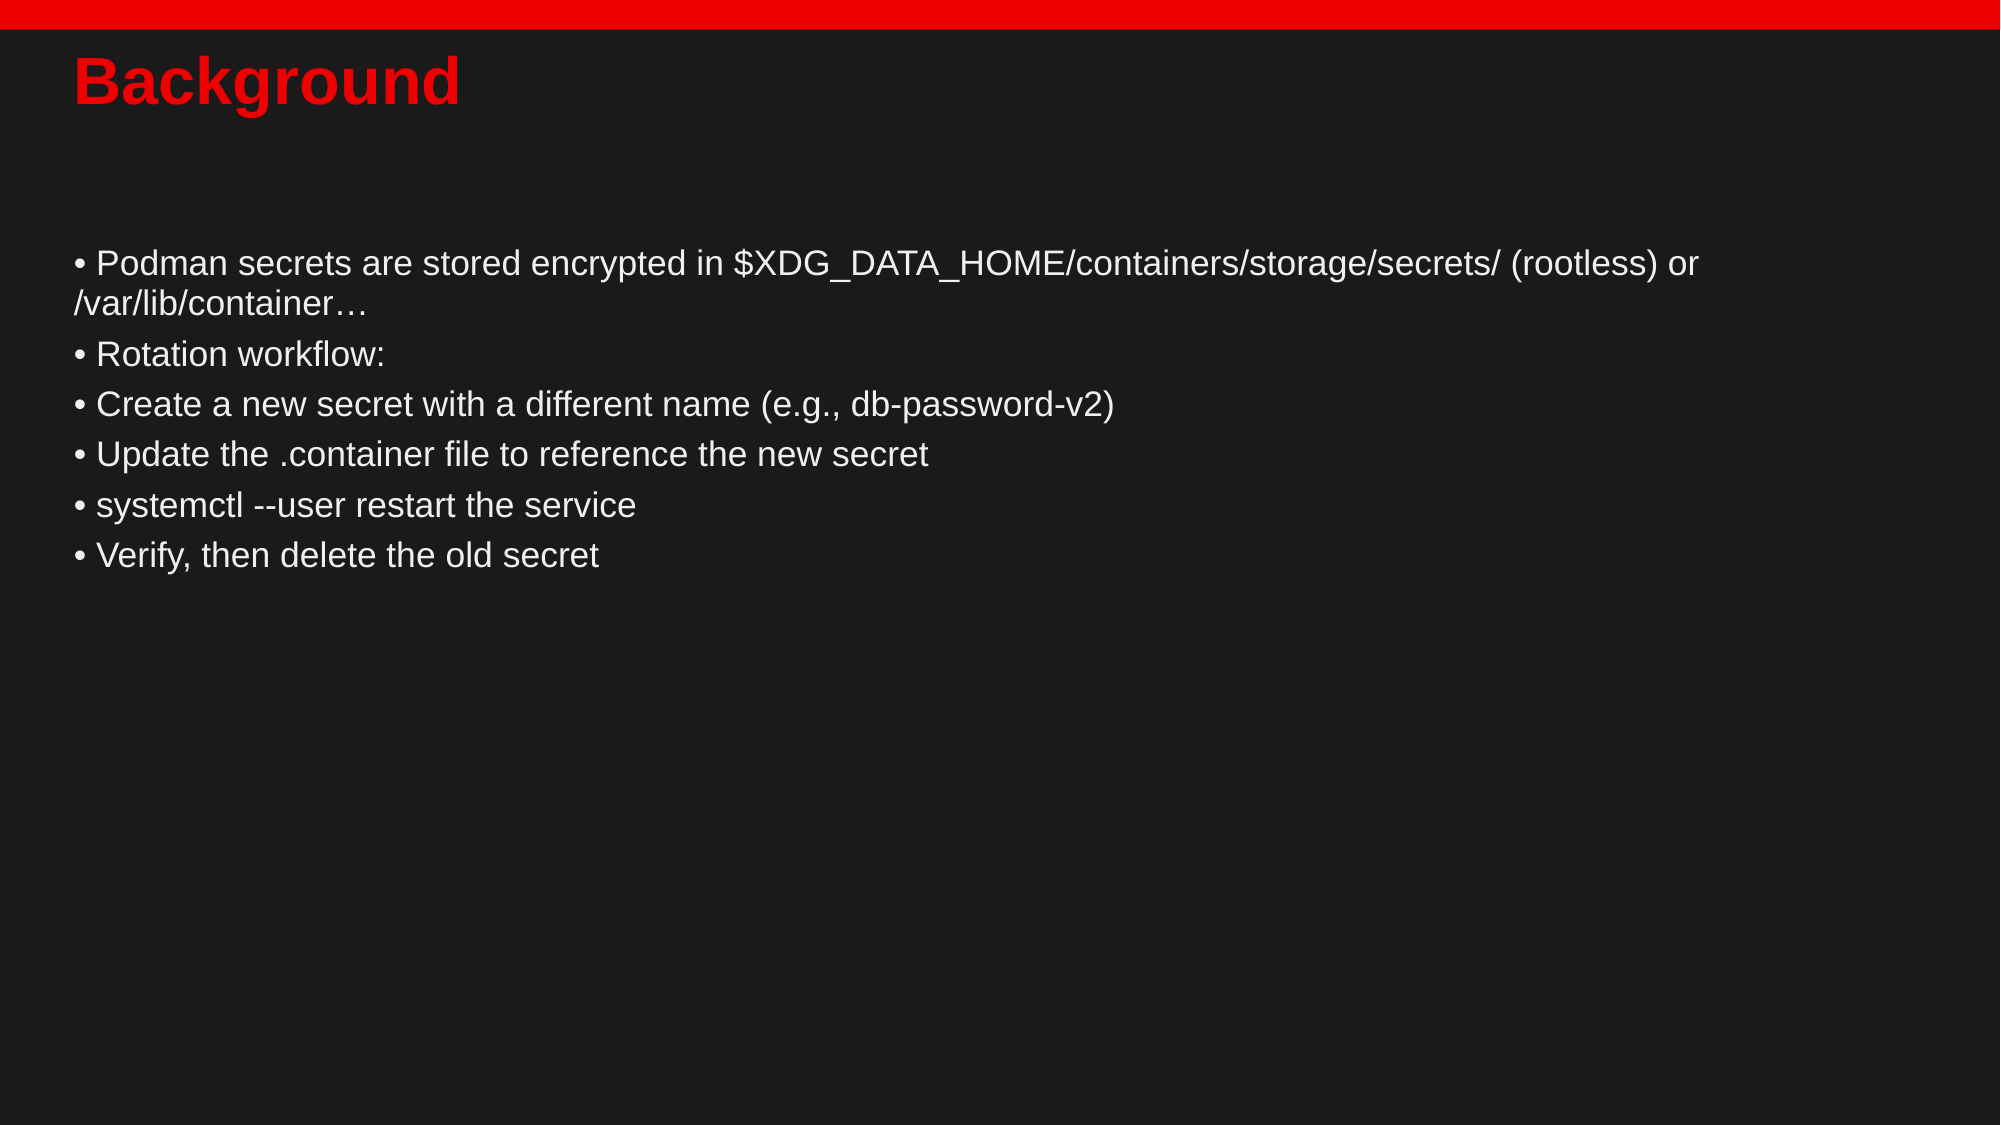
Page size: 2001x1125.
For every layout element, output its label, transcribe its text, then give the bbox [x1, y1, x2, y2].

text_box Background [59, 36, 1942, 208]
text_box • Podman secrets are stored encrypted in $XDG_DATA_HOME/containers/storage/secrets/ (rootless) or /var/lib/container… • Rotation workflow: • Create a new secret with a different name (e.g., db-password-v2) • Update the .container file to reference the new secret • systemctl --user restart the service • Verify, then delete the old secret [59, 236, 1942, 1037]
text_box [0, 0, 2001, 30]
